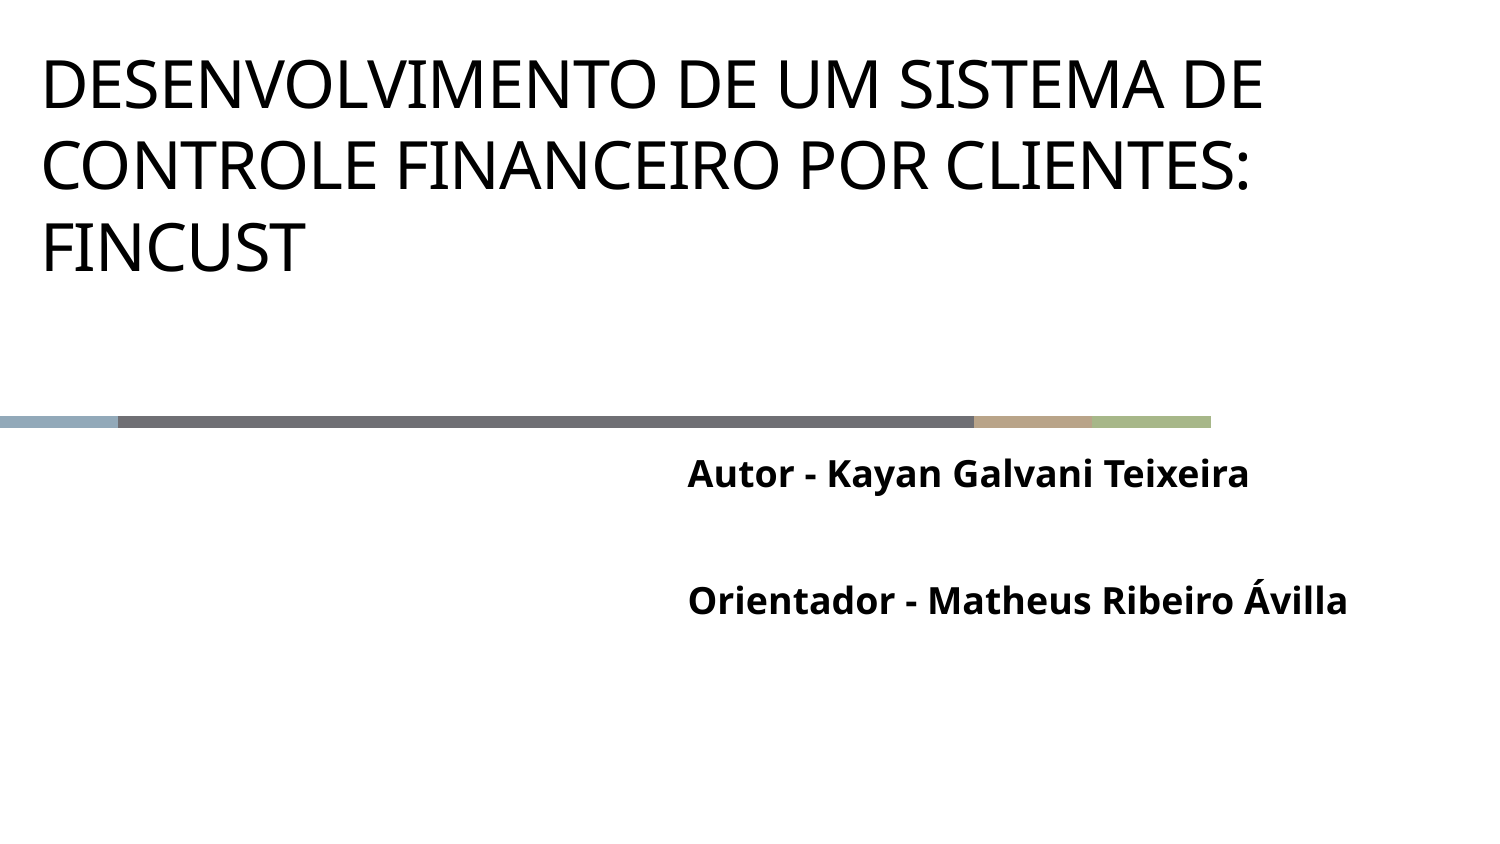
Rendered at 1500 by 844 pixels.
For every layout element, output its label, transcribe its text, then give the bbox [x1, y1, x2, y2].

title DESENVOLVIMENTO DE UM SISTEMA DE CONTROLE FINANCEIRO POR CLIENTES: FINCUST [25, 35, 1352, 716]
text_box Autor - Kayan Galvani Teixeira Orientador - Matheus Ribeiro Ávilla [672, 439, 1390, 844]
